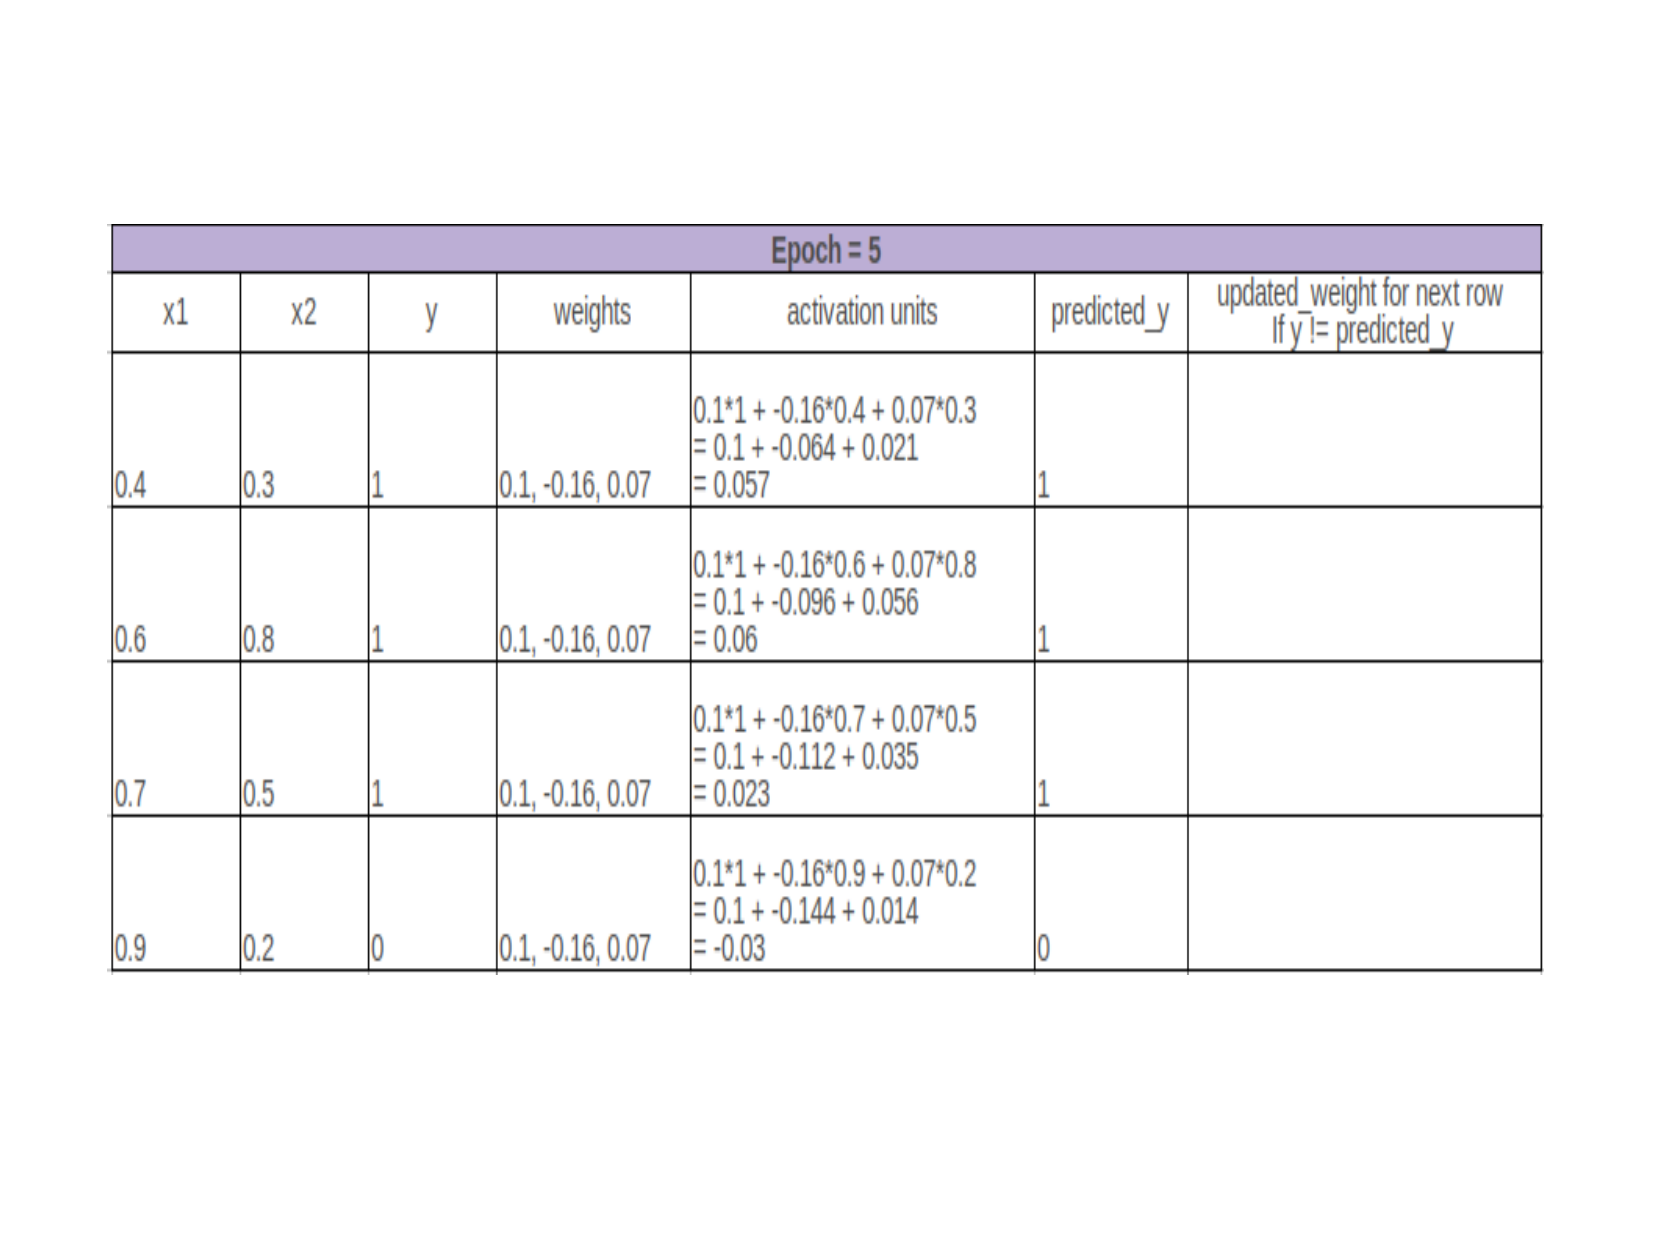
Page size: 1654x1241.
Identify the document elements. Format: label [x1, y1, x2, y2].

picture [107, 224, 1544, 976]
